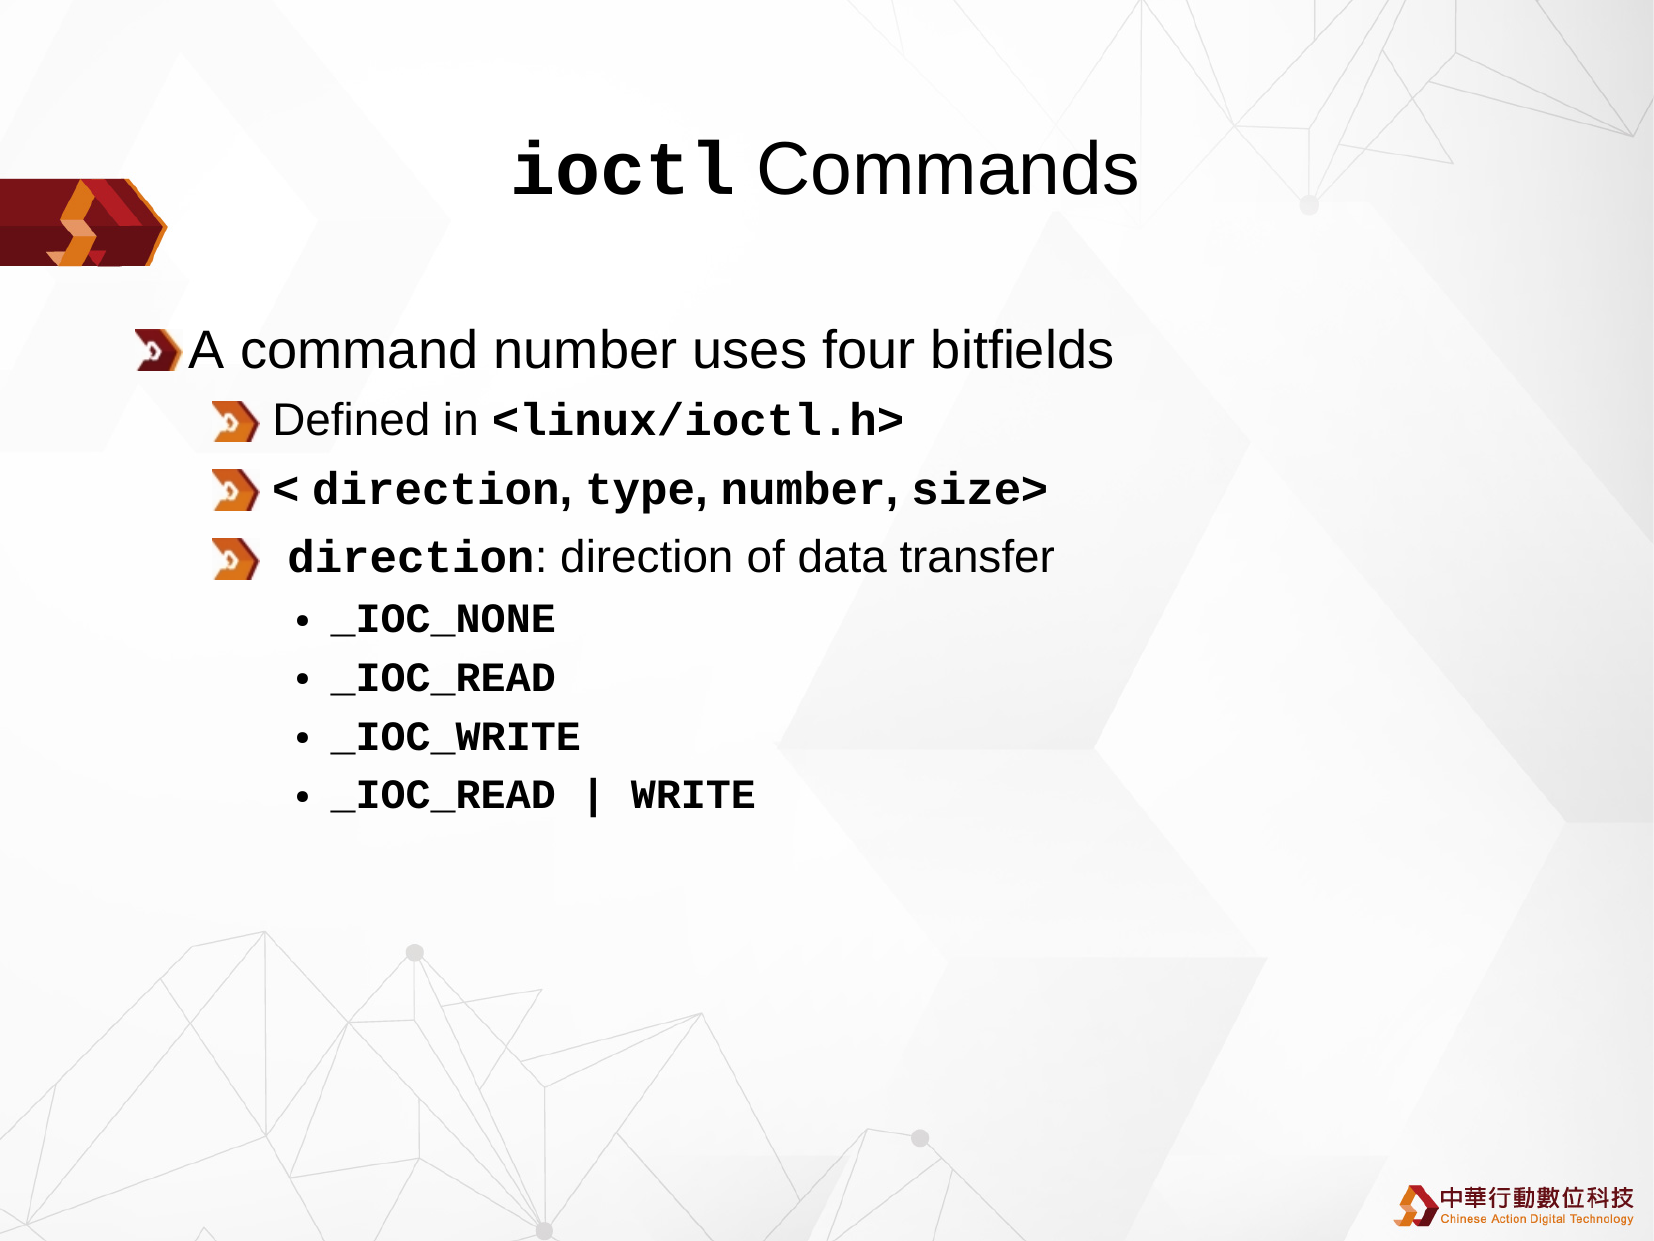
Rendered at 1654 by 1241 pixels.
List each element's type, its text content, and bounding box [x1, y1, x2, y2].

list A command number uses four bitfields Defined in <linux/ioctl.h> < direction, type, number, size> direction: direction of data transfer _IOC_NONE _IOC_READ _IOC_WRITE _IOC_READ | WRITE [118, 319, 1571, 1040]
title ioctl Commands [118, 112, 1506, 281]
picture [0, 0, 1654, 1241]
